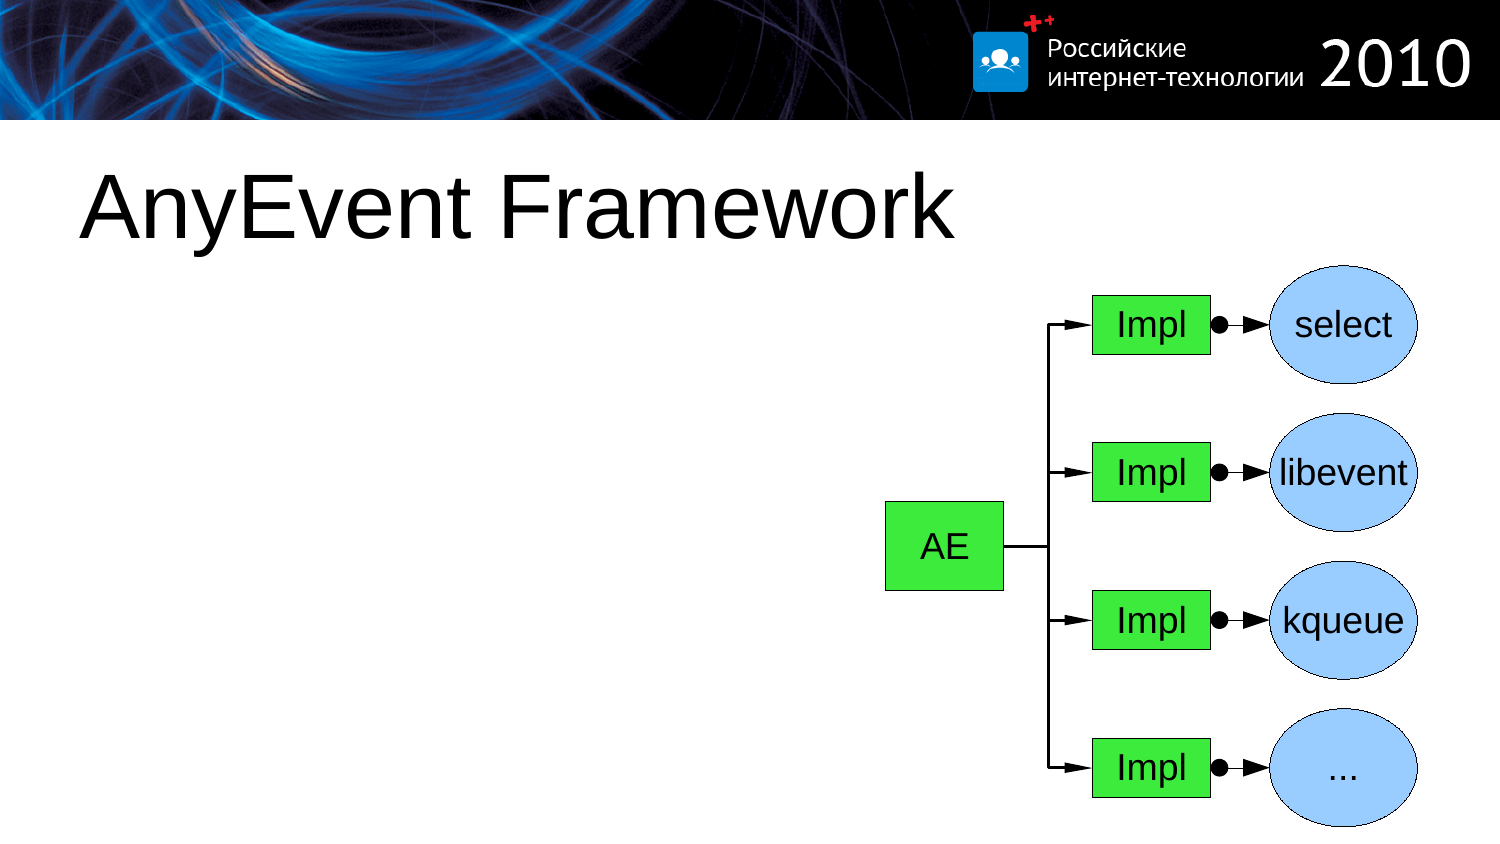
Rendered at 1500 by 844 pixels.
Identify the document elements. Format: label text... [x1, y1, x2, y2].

text_box AE [885, 501, 1004, 591]
text_box kqueue [1269, 561, 1418, 680]
text_box ... [1269, 708, 1418, 827]
text_box Impl [1092, 295, 1211, 355]
text_box select [1269, 265, 1418, 384]
title AnyEvent Framework [79, 155, 1430, 258]
picture [0, 0, 1500, 120]
text_box Impl [1092, 590, 1211, 650]
text_box Impl [1092, 442, 1211, 502]
text_box libevent [1269, 413, 1418, 532]
text_box Impl [1092, 738, 1211, 798]
